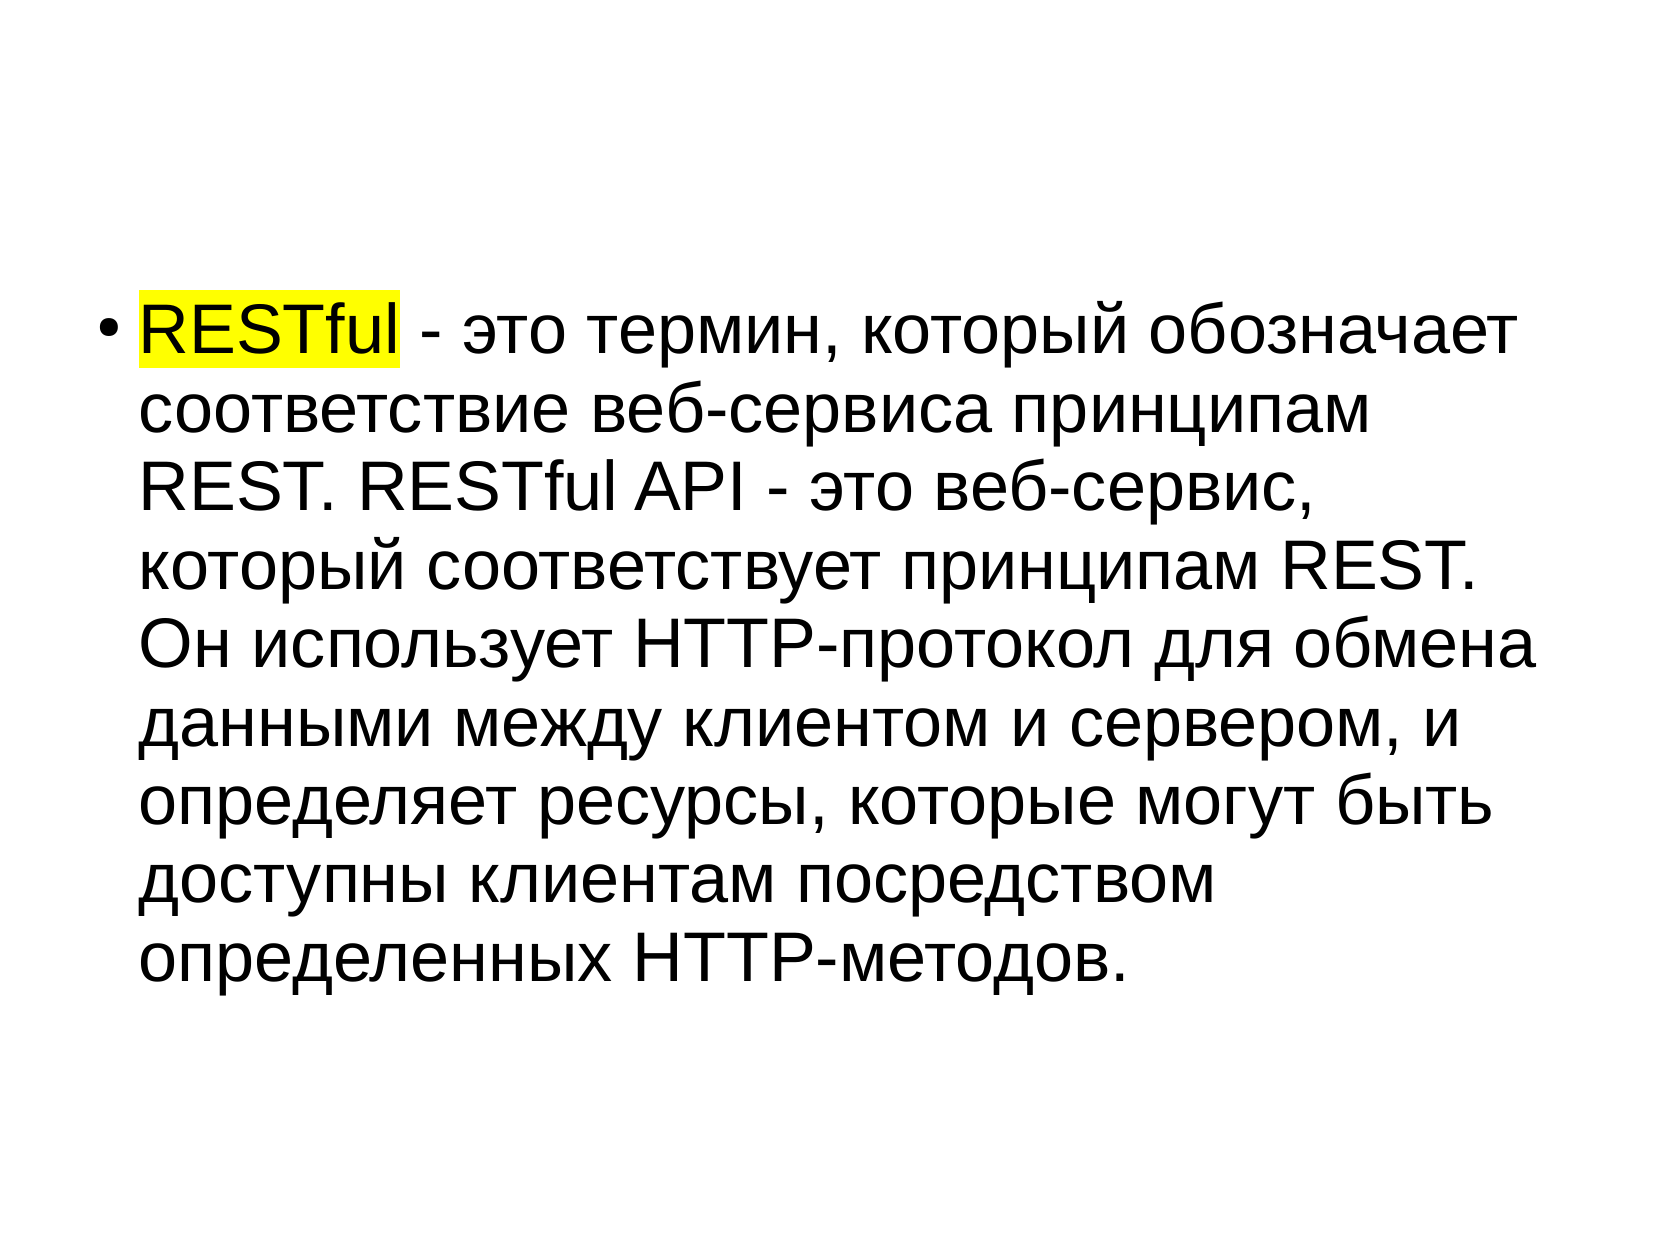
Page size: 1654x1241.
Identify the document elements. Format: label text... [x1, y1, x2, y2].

list RESTful - это термин, который обозначает соответствие веб-сервиса принципам REST. RESTful API - это веб-сервис, который соответствует принципам REST. Он использует HTTP-протокол для обмена данными между клиентом и сервером, и определяет ресурсы, которые могут быть доступны клиентам посредством определенных HTTP-методов. [82, 290, 1571, 1010]
